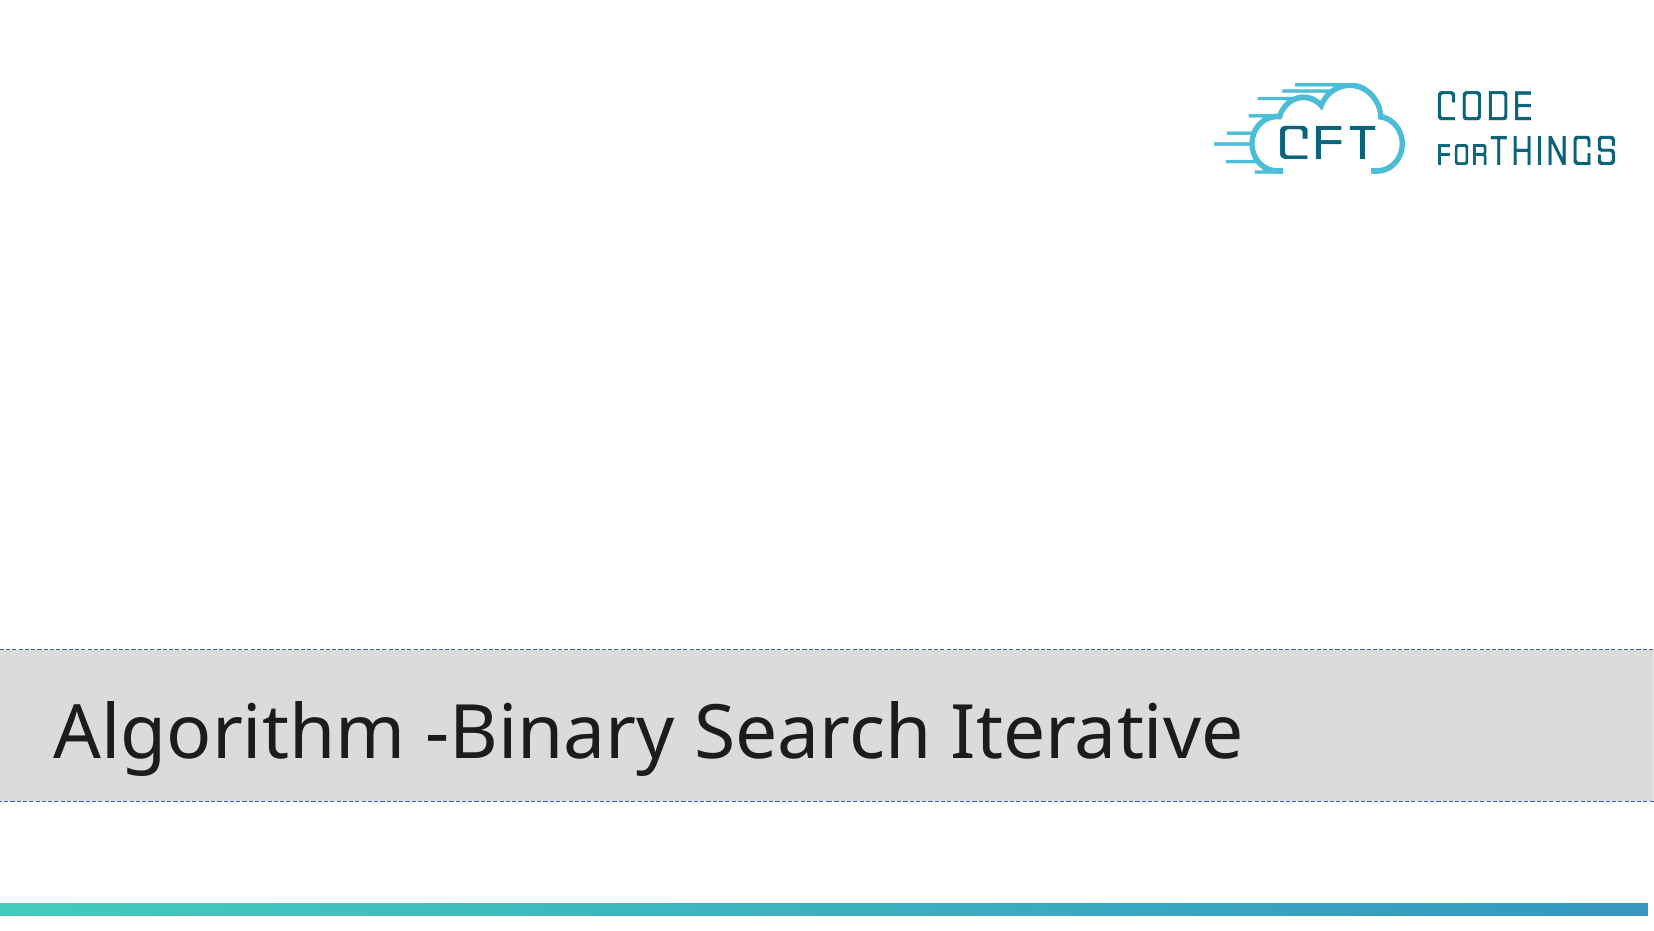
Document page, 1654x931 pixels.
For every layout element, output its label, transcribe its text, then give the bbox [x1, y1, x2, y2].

picture [1214, 83, 1615, 174]
title Algorithm -Binary Search Iterative [53, 651, 1542, 807]
